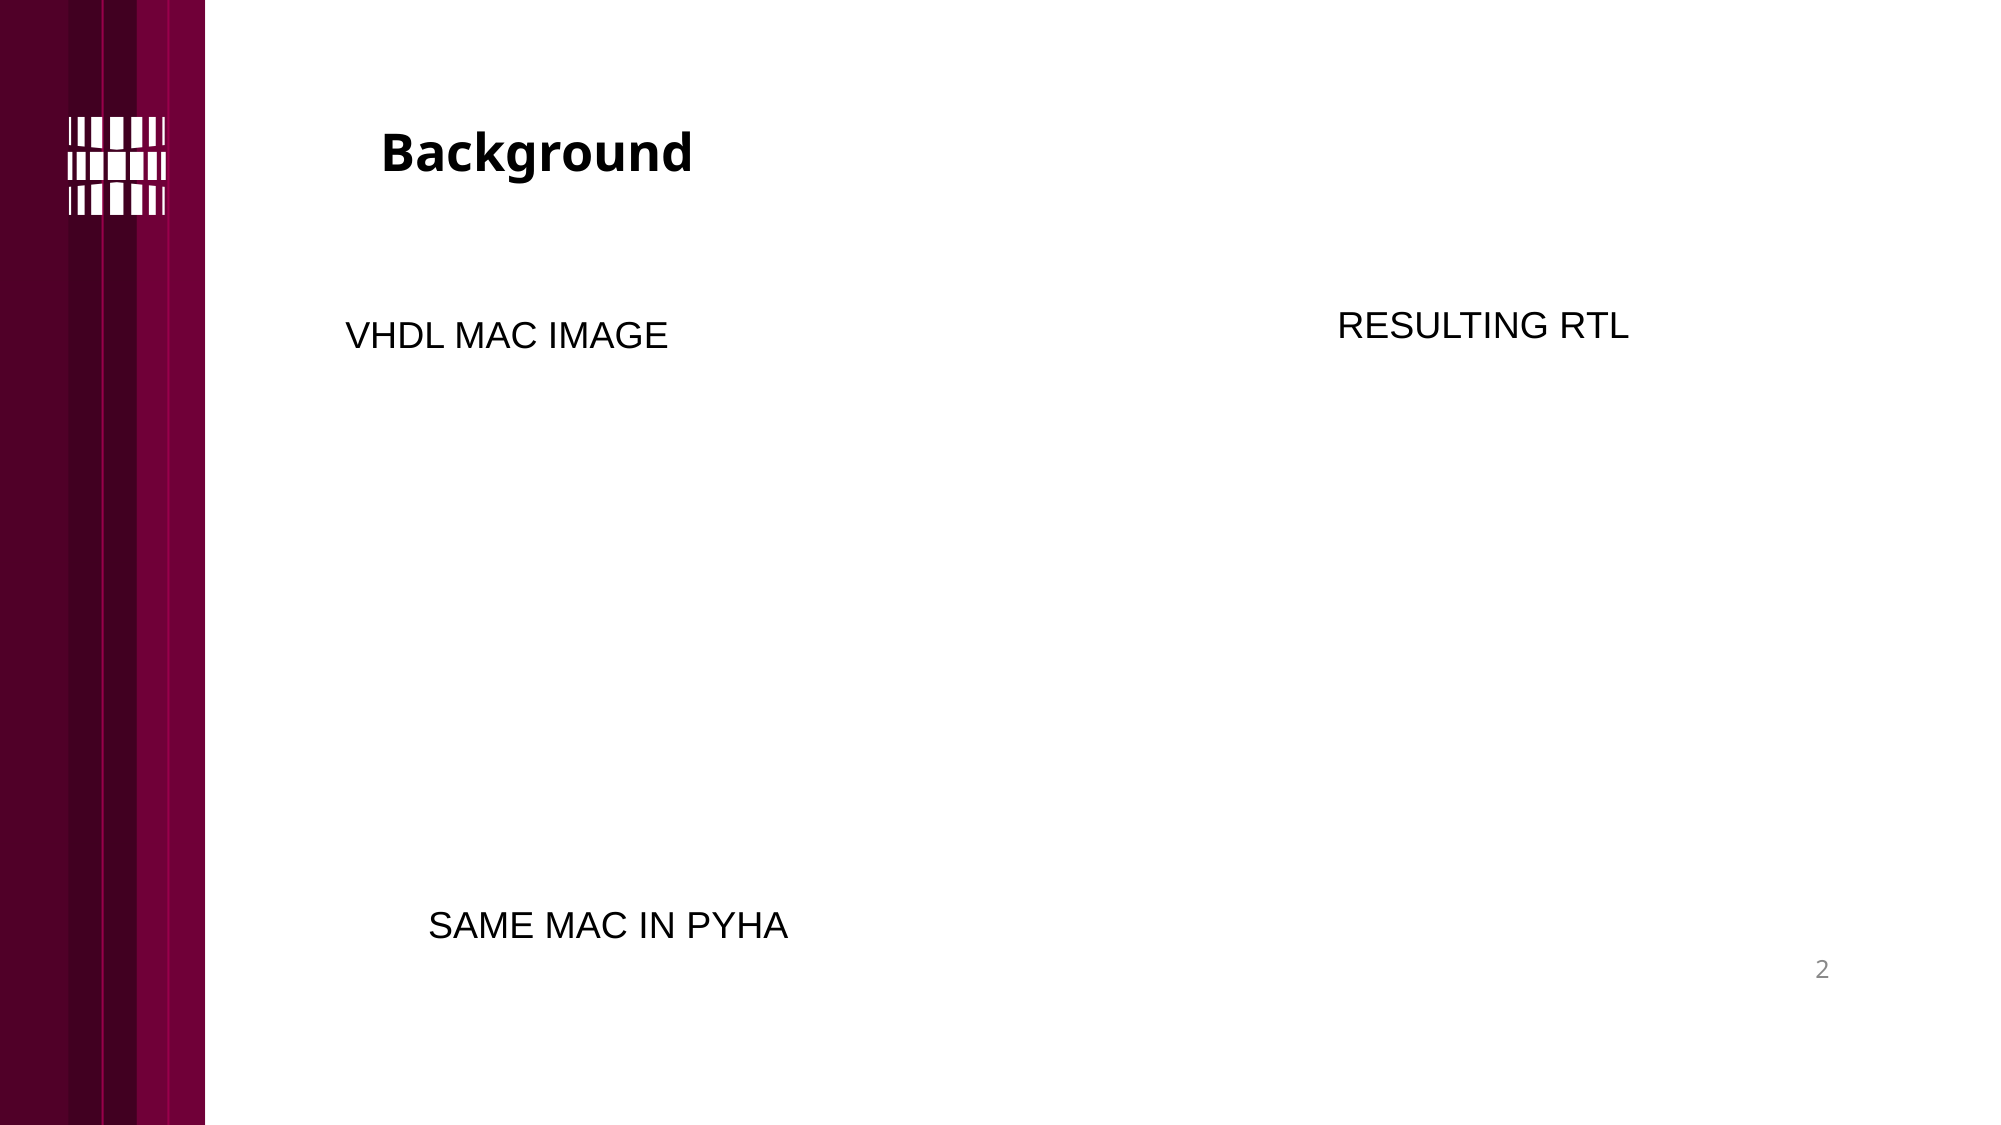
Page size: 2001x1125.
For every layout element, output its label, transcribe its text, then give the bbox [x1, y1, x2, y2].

list Background [379, 119, 1827, 253]
text_box VHDL MAC IMAGE [330, 307, 684, 364]
text_box SAME MAC IN PYHA [413, 897, 804, 955]
text_box RESULTING RTL [1322, 297, 1645, 355]
